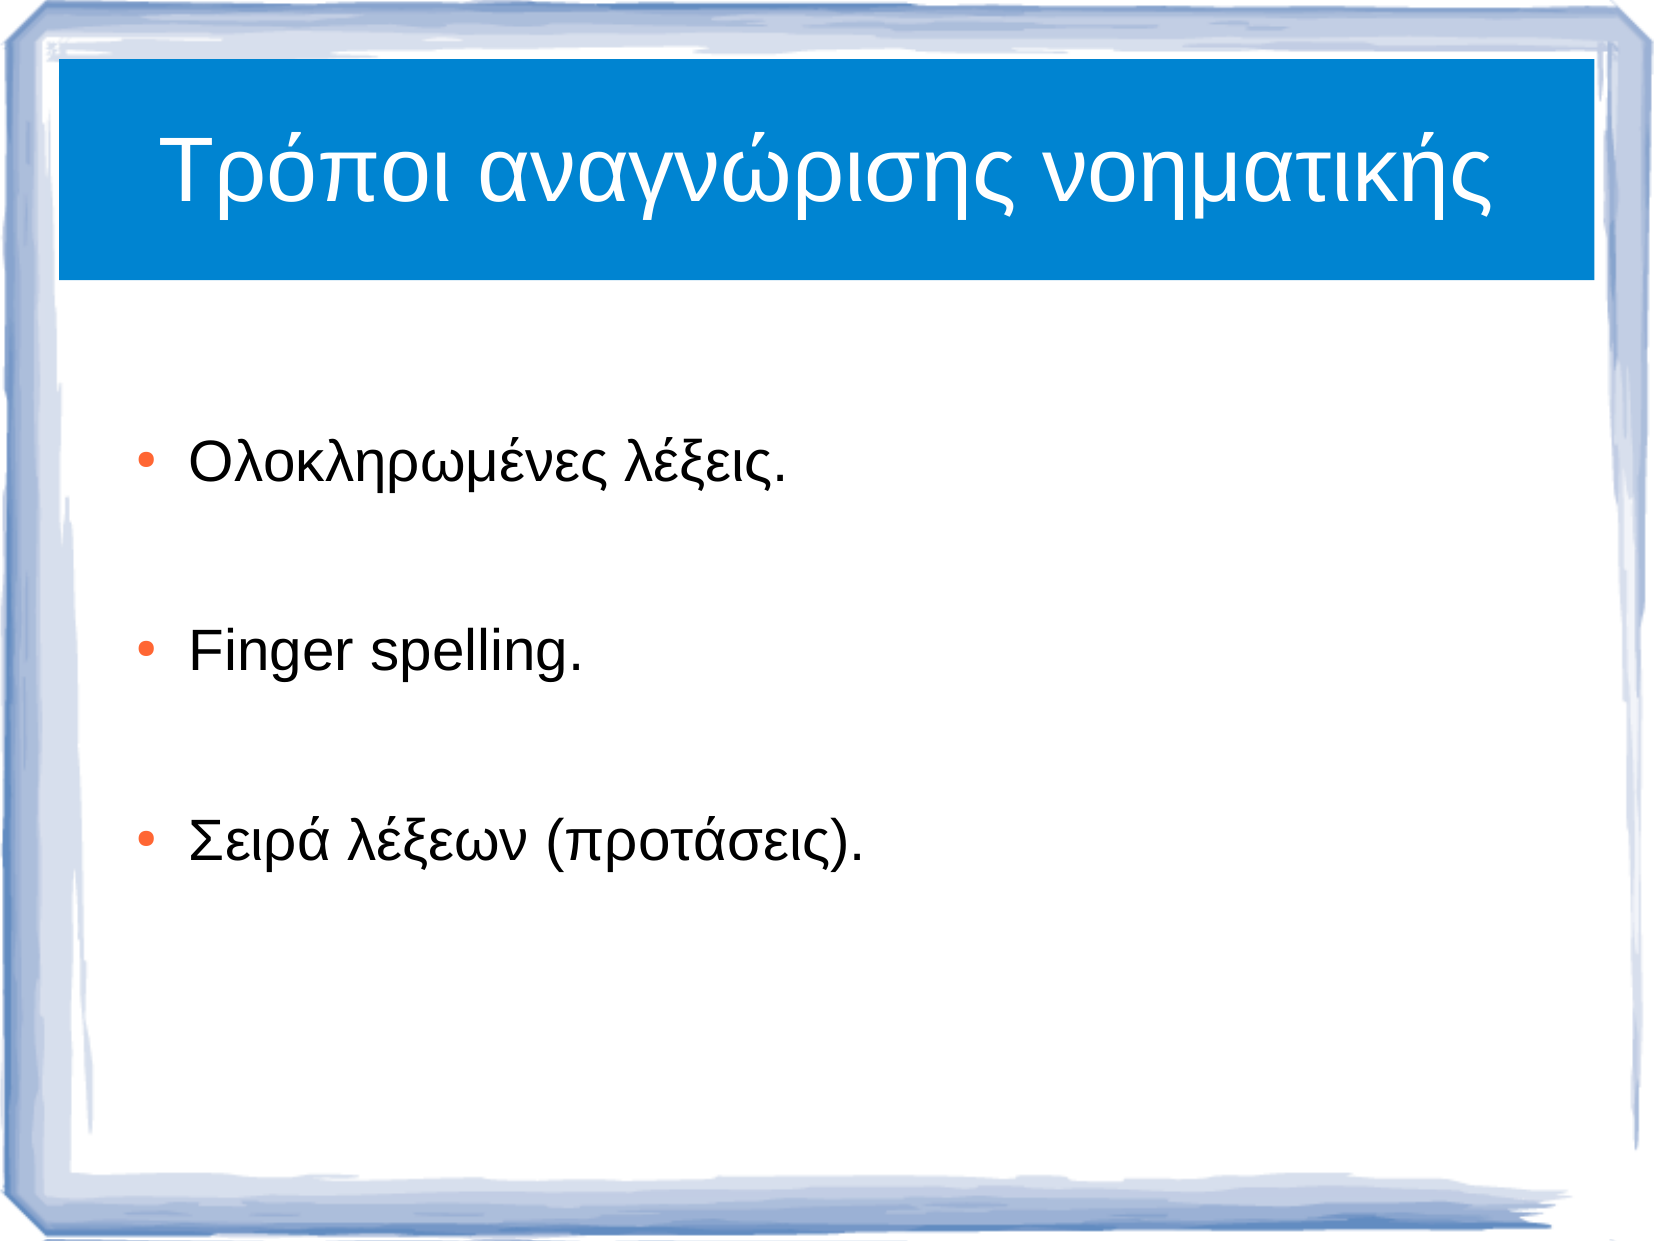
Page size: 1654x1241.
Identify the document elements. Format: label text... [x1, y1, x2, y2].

picture [0, 0, 1654, 1241]
list Ολοκληρωμένες λέξεις. Finger spelling. Σειρά λέξεων (προτάσεις). [118, 324, 1571, 1004]
title Τρόποι αναγνώρισης νοηματικής [59, 59, 1595, 281]
